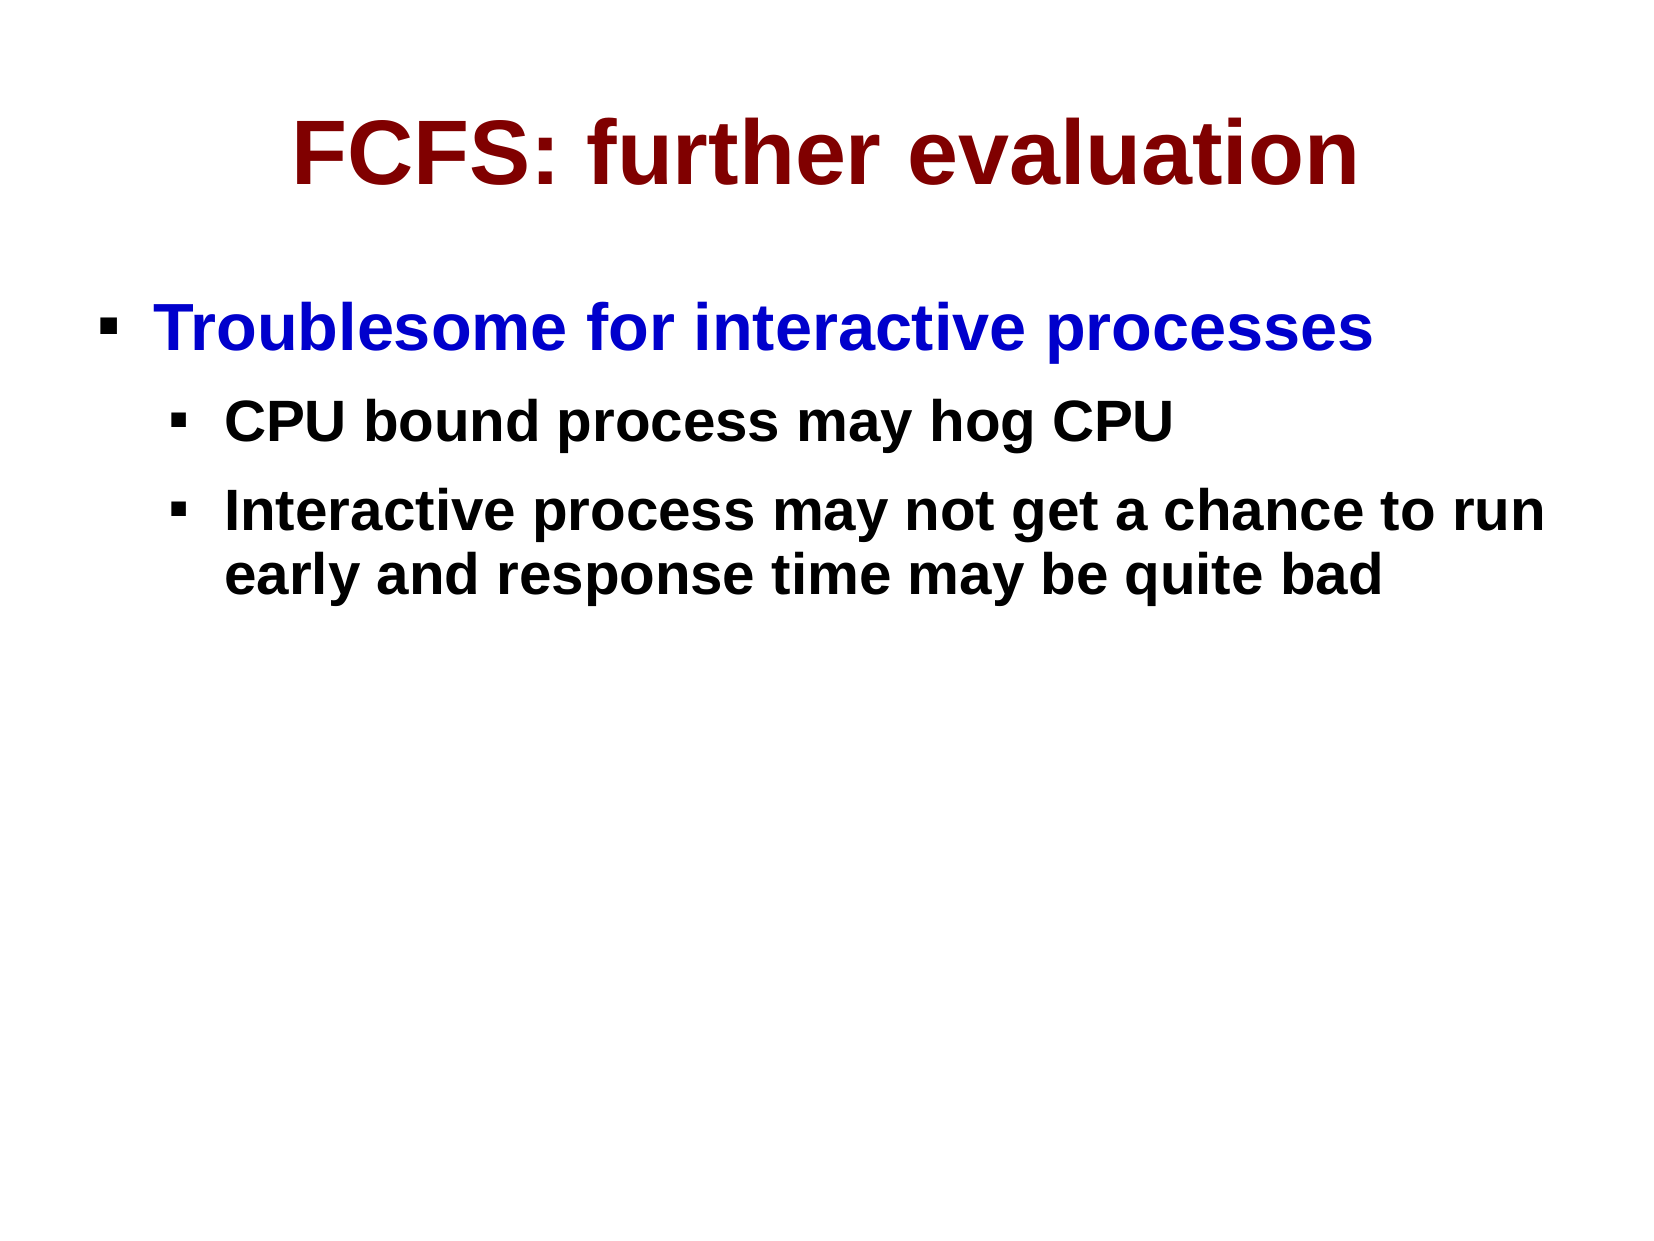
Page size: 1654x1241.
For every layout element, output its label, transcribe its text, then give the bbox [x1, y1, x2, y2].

title FCFS: further evaluation [82, 49, 1571, 257]
list Troublesome for interactive processes CPU bound process may hog CPU Interactive process may not get a chance to run early and response time may be quite bad [82, 290, 1571, 1010]
